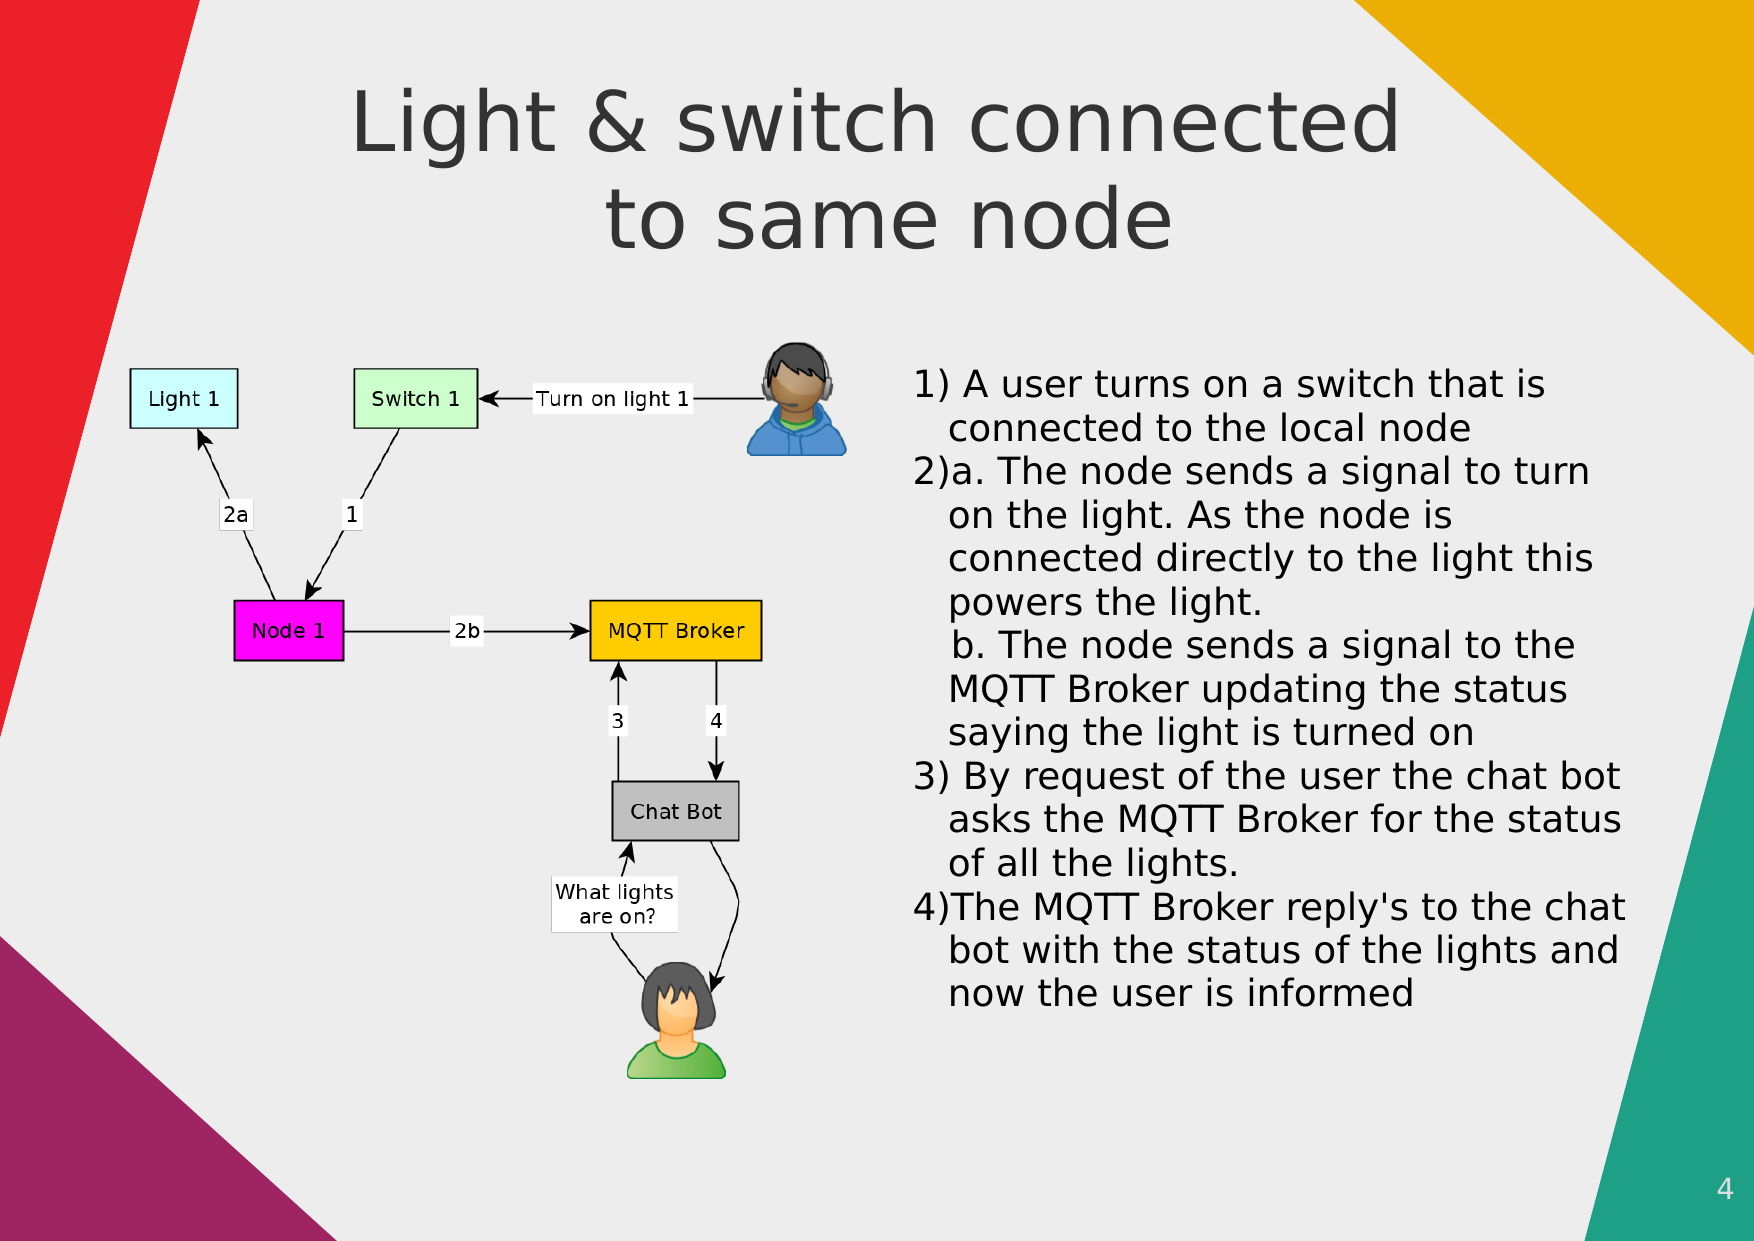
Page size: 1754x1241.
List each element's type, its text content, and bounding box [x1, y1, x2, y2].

picture [0, 283, 1146, 1129]
text_box A user turns on a switch that is connected to the local node a. The node sends a signal to turn on the light. As the node is connected directly to the light this powers the light. b. The node sends a signal to the MQTT Broker updating the status saying the light is turned on By request of the user the chat bot asks the MQTT Broker for the status of all the lights. The MQTT Broker reply's to the chat bot with the status of the lights and now the user is informed [897, 355, 1654, 1241]
title Light & switch connected to same node [121, 73, 1633, 271]
